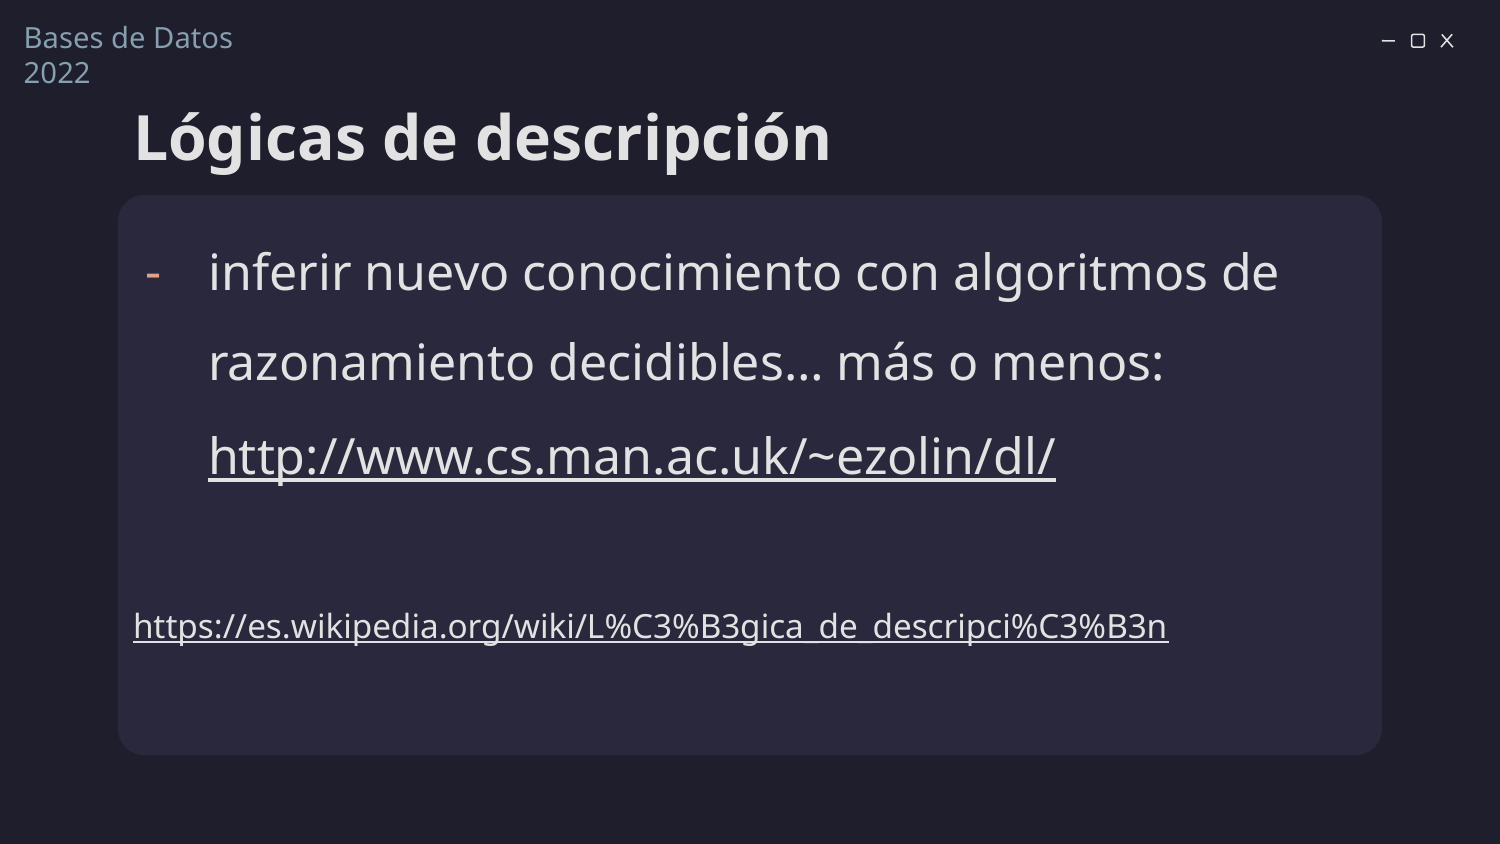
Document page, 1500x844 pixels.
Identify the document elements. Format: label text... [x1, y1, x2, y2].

list inferir nuevo conocimiento con algoritmos de razonamiento decidibles… más o menos: http://www.cs.man.ac.uk/~ezolin/dl/ https://es.wikipedia.org/wiki/L%C3%B3gica_de_descripci%C3%B3n [118, 195, 1431, 750]
title Lógicas de descripción [118, 88, 1382, 183]
